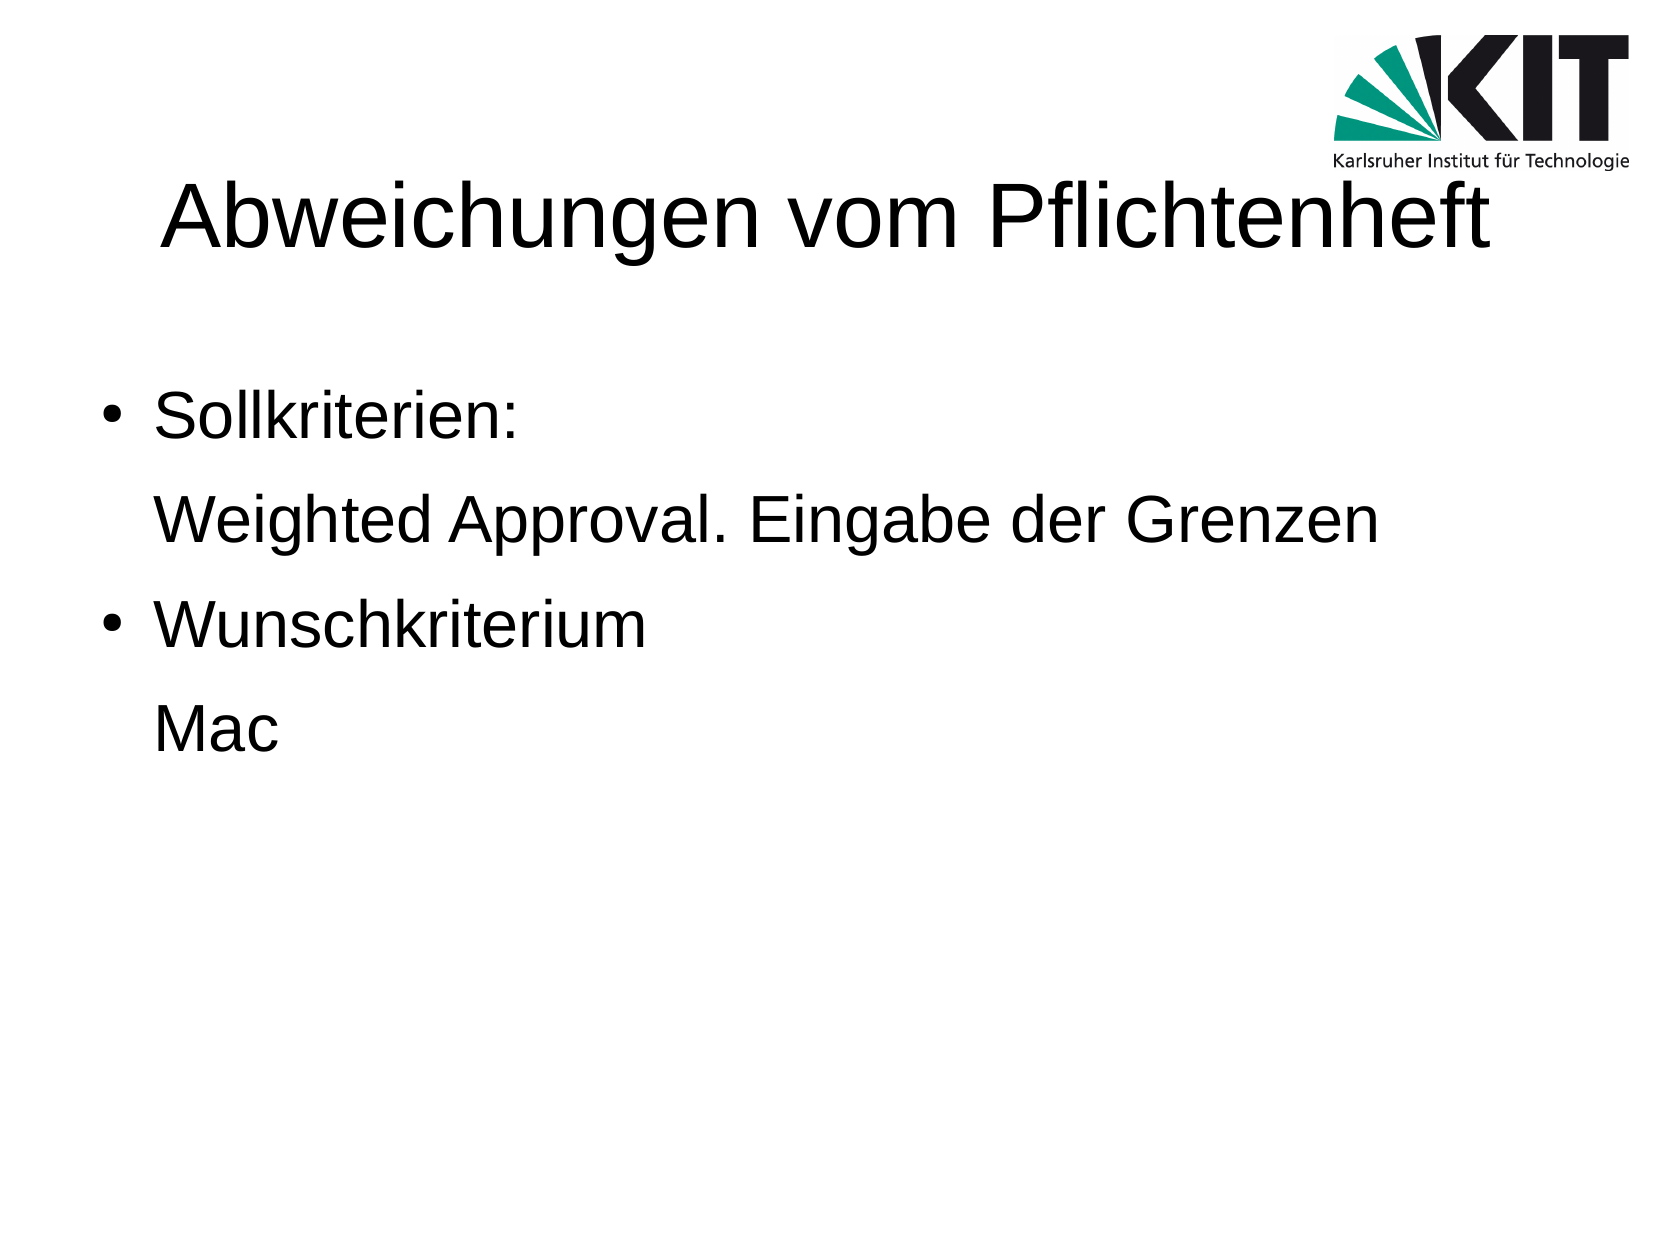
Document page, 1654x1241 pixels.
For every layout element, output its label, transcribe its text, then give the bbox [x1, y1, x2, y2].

title Abweichungen vom Pflichtenheft [82, 111, 1571, 319]
picture [1334, 35, 1629, 171]
list Sollkriterien: Weighted Approval. Eingabe der Grenzen Wunschkriterium Mac [82, 377, 1571, 1010]
